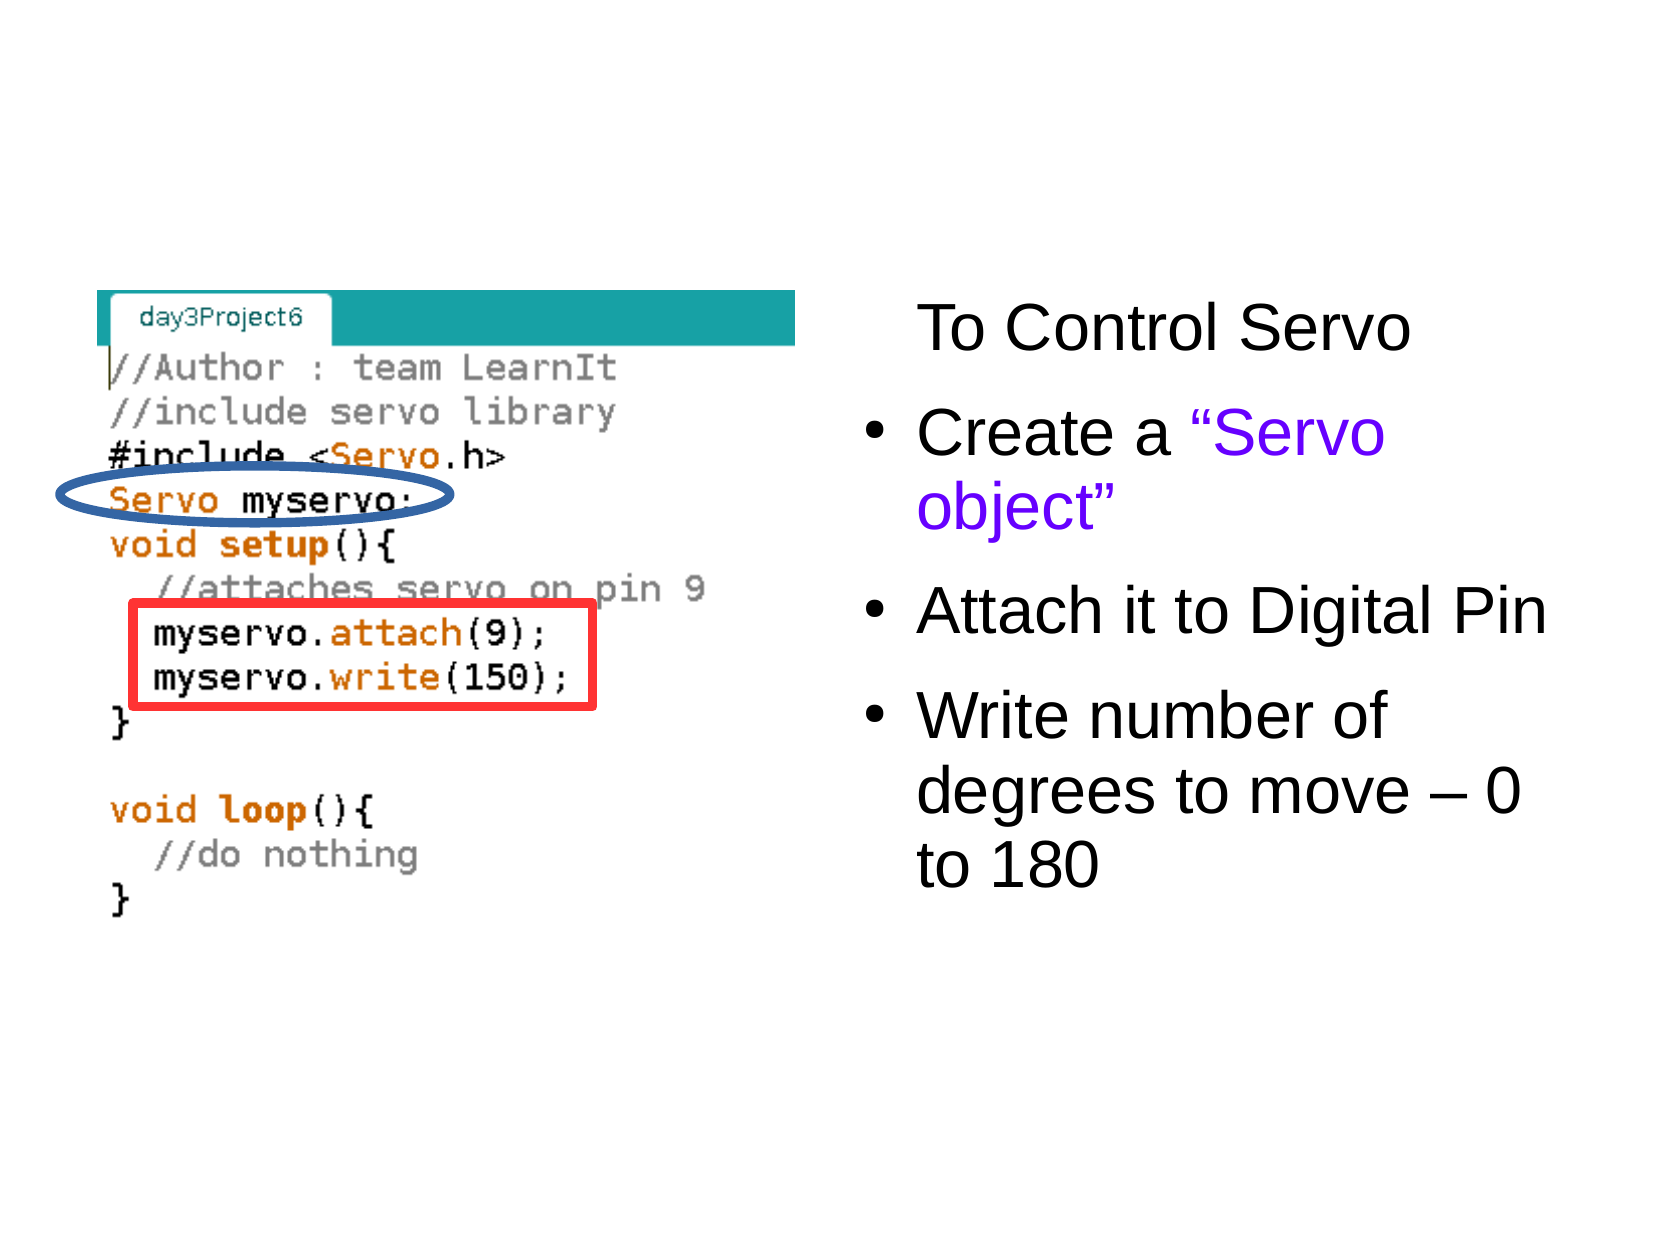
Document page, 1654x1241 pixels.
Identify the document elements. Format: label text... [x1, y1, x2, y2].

picture [97, 290, 795, 1010]
list To Control Servo Create a “Servo object” Attach it to Digital Pin Write number of degrees to move – 0 to 180 [845, 290, 1572, 1010]
picture [97, 471, 444, 518]
